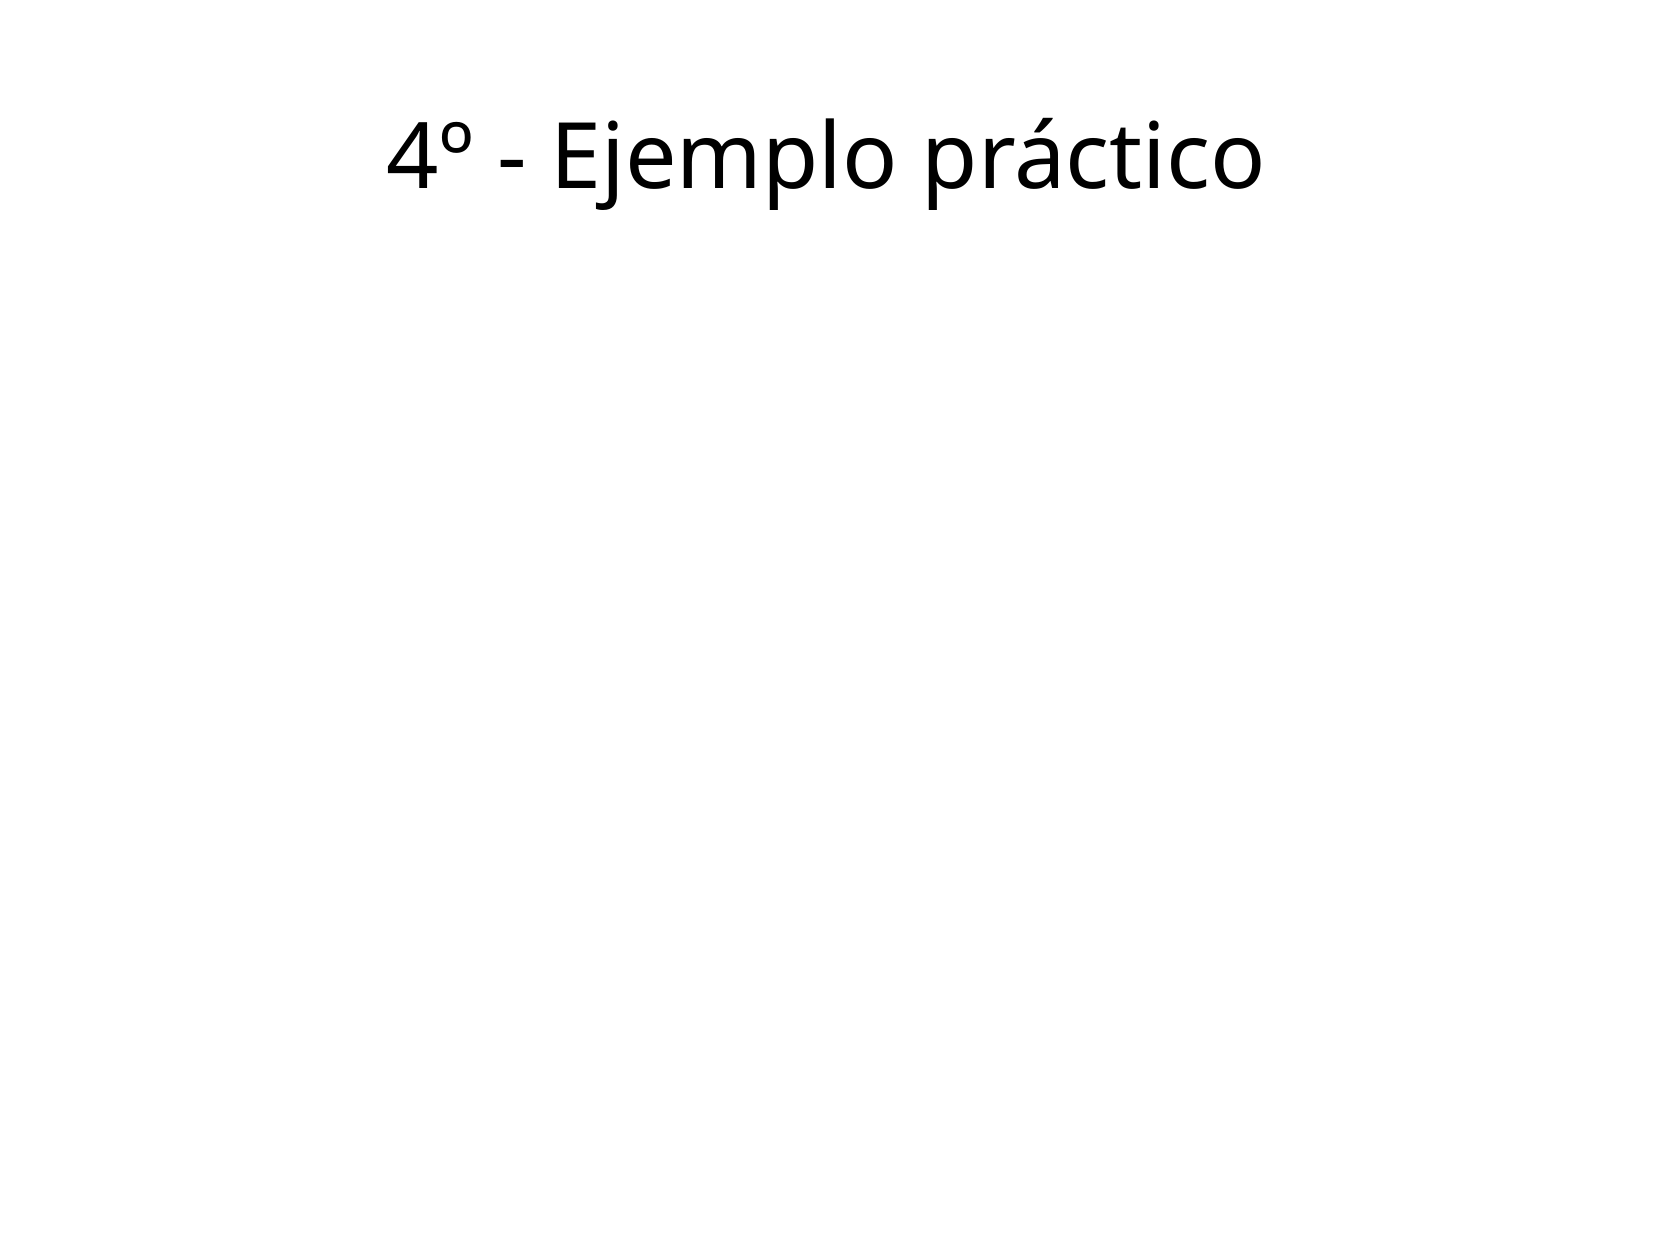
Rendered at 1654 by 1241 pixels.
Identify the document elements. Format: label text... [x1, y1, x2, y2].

title 4º - Ejemplo práctico [82, 49, 1571, 257]
